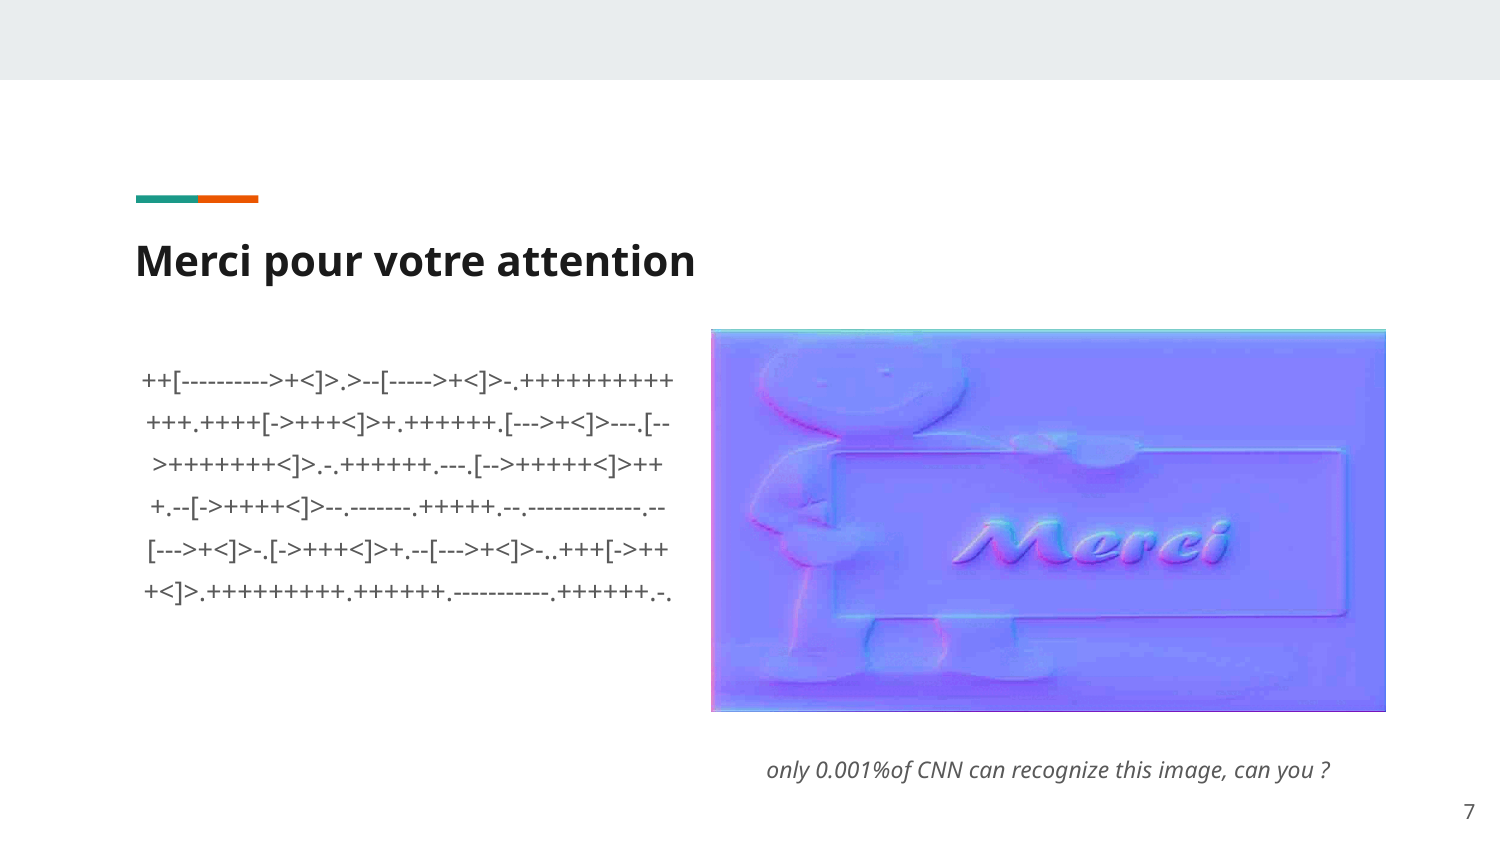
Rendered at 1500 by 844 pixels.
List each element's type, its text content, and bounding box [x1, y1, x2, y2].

text_box only 0.001%of CNN can recognize this image, can you ? [690, 740, 1407, 780]
title Merci pour votre attention [119, 216, 1381, 305]
picture [711, 329, 1386, 712]
list ++[---------->+<]>.>--[----->+<]>-.+++++++++++++.++++[->+++<]>+.++++++.[--->+<]>---.[-->+++++++<]>.-.++++++.---.[-->+++++<]>+++.--[->++++<]>--.-------.+++++.--.-------------.--[--->+<]>-.[->+++<]>+.--[--->+<]>-..+++[->+++<]>.+++++++++.++++++.-----------.++++++.-. [119, 341, 697, 712]
slide_number <number> [1400, 779, 1491, 844]
